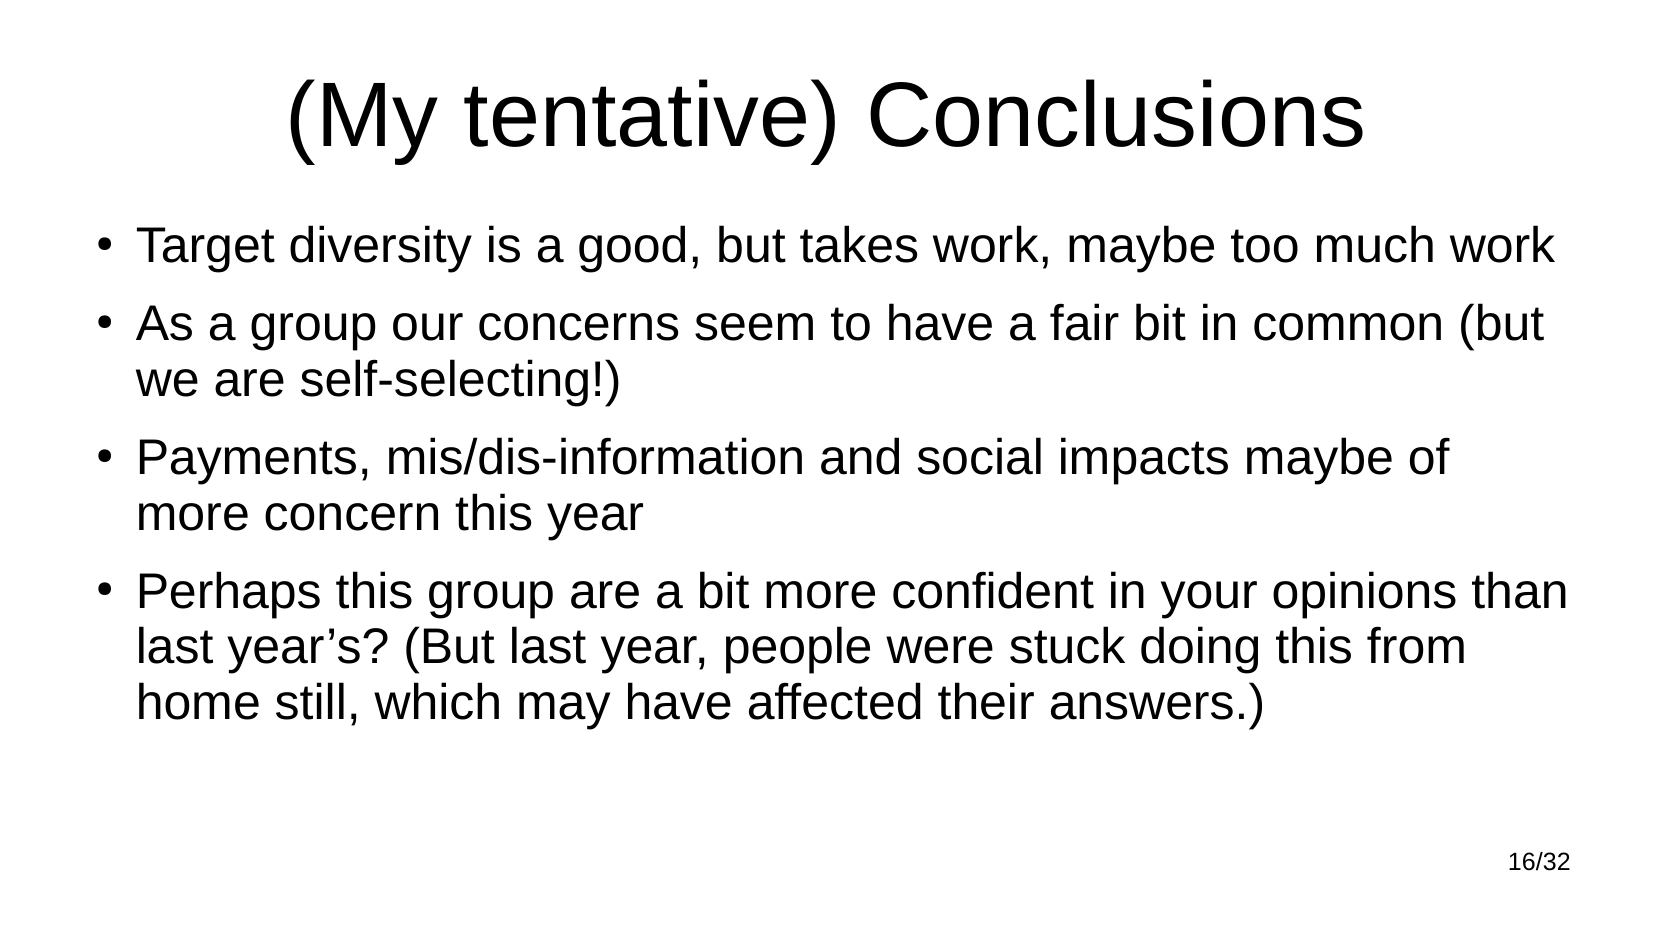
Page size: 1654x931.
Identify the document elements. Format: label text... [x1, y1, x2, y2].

title (My tentative) Conclusions [82, 37, 1571, 193]
list Target diversity is a good, but takes work, maybe too much work As a group our concerns seem to have a fair bit in common (but we are self-selecting!) Payments, mis/dis-information and social impacts maybe of more concern this year Perhaps this group are a bit more confident in your opinions than last year’s? (But last year, people were stuck doing this from home still, which may have affected their answers.) [82, 217, 1571, 758]
